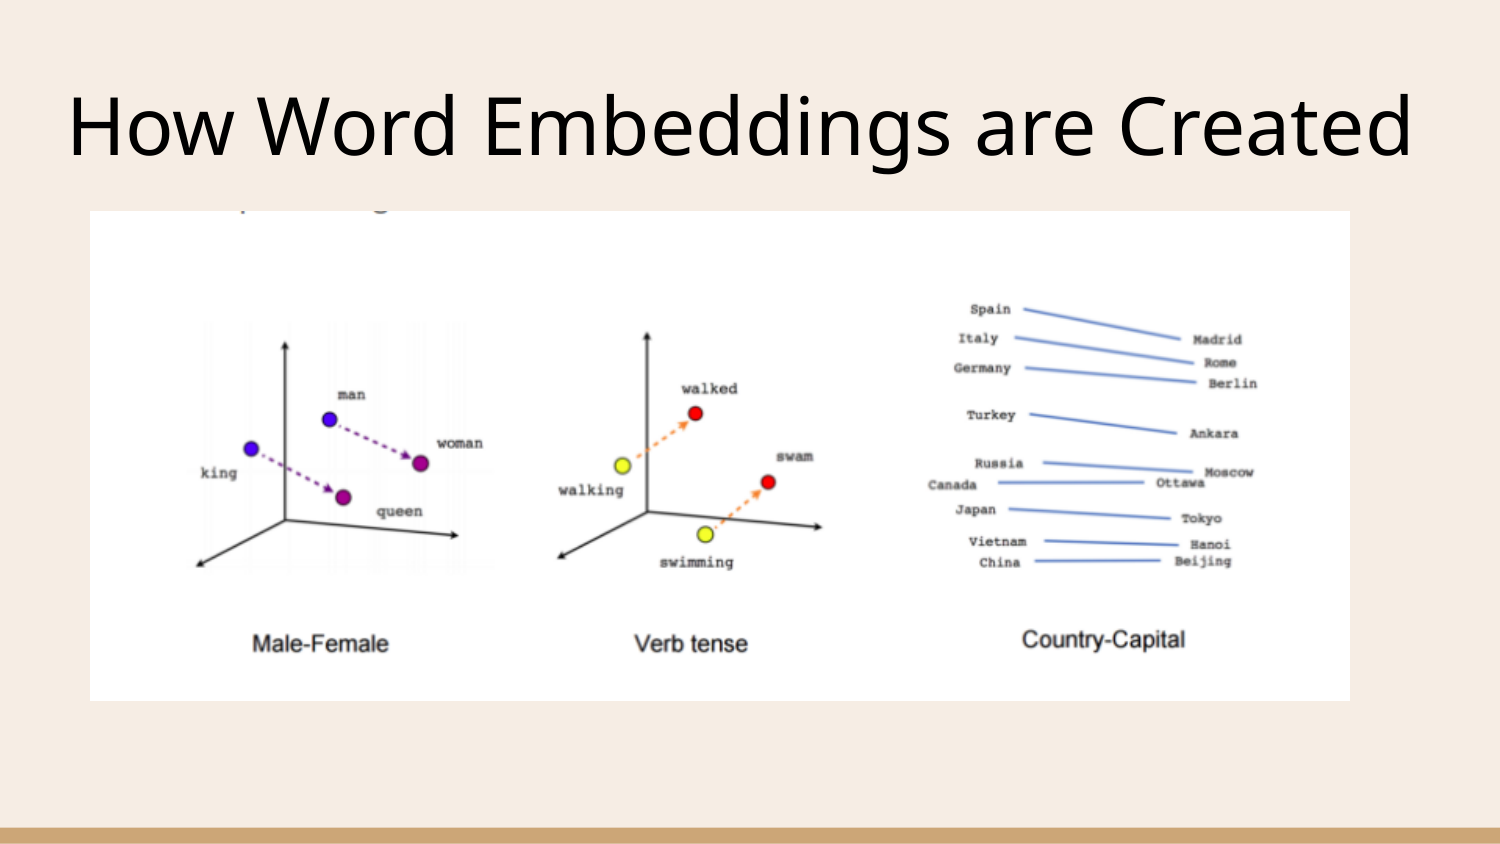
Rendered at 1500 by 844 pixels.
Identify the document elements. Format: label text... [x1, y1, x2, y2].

picture [90, 211, 1350, 701]
title How Word Embeddings are Created [51, 49, 1449, 187]
